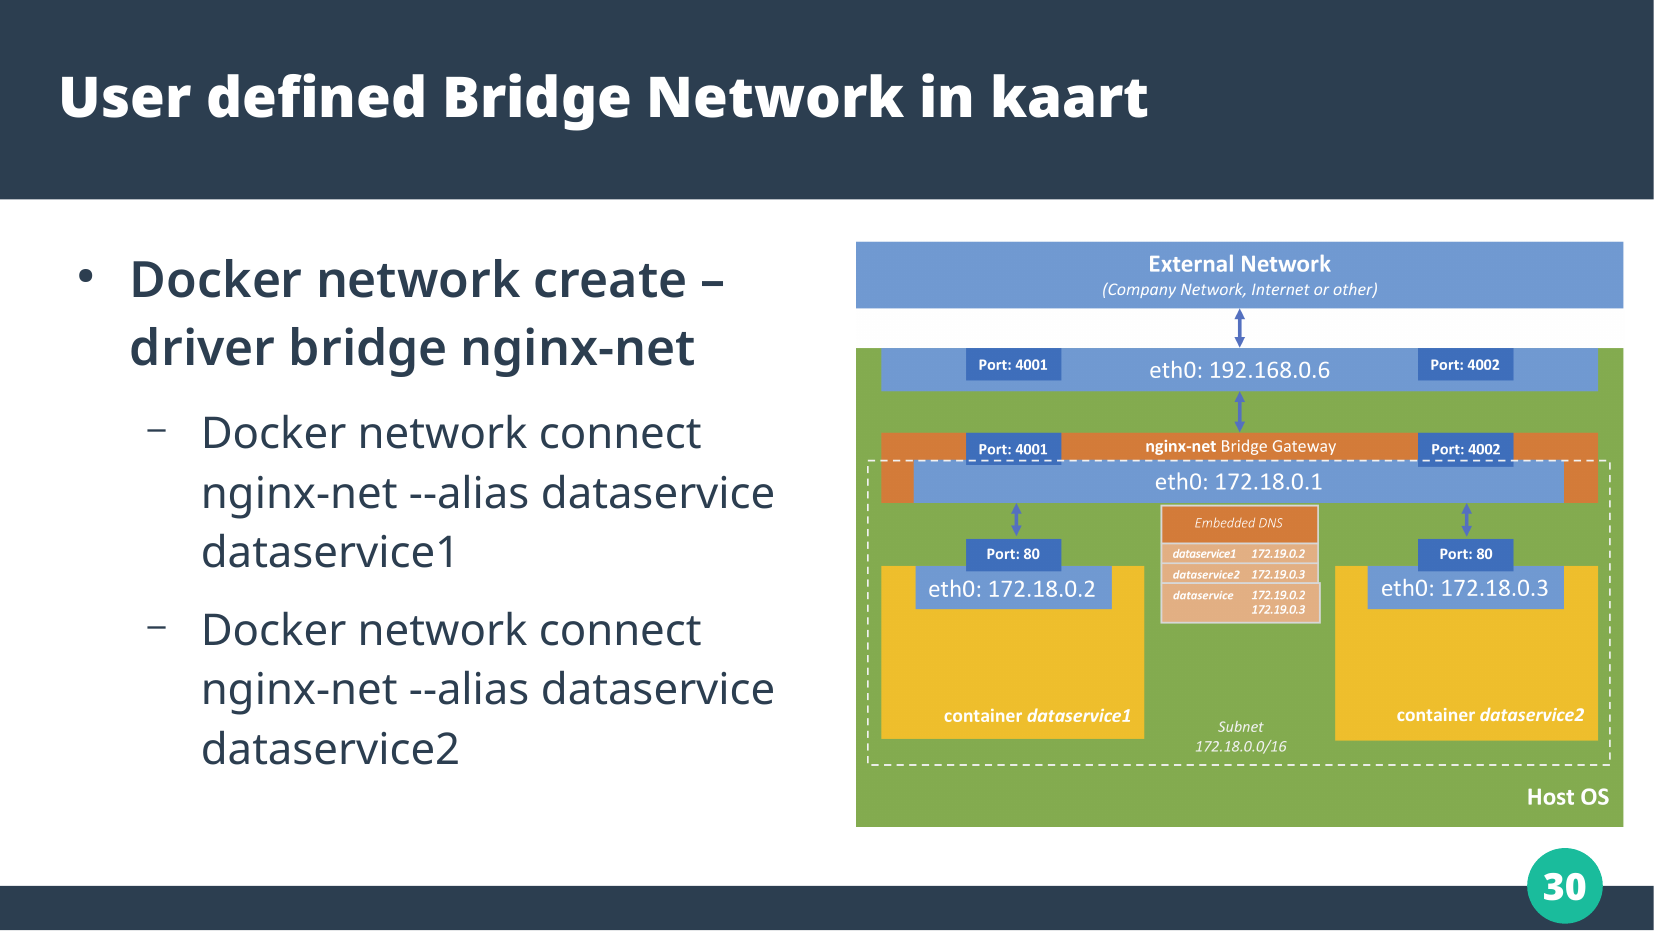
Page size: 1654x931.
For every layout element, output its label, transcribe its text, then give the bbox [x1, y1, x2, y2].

picture [856, 240, 1625, 827]
title User defined Bridge Network in kaart [59, 37, 1595, 156]
list Docker network create –driver bridge nginx-net Docker network connect nginx-net --alias dataservice dataservice1 Docker network connect nginx-net --alias dataservice dataservice2 [59, 243, 827, 864]
